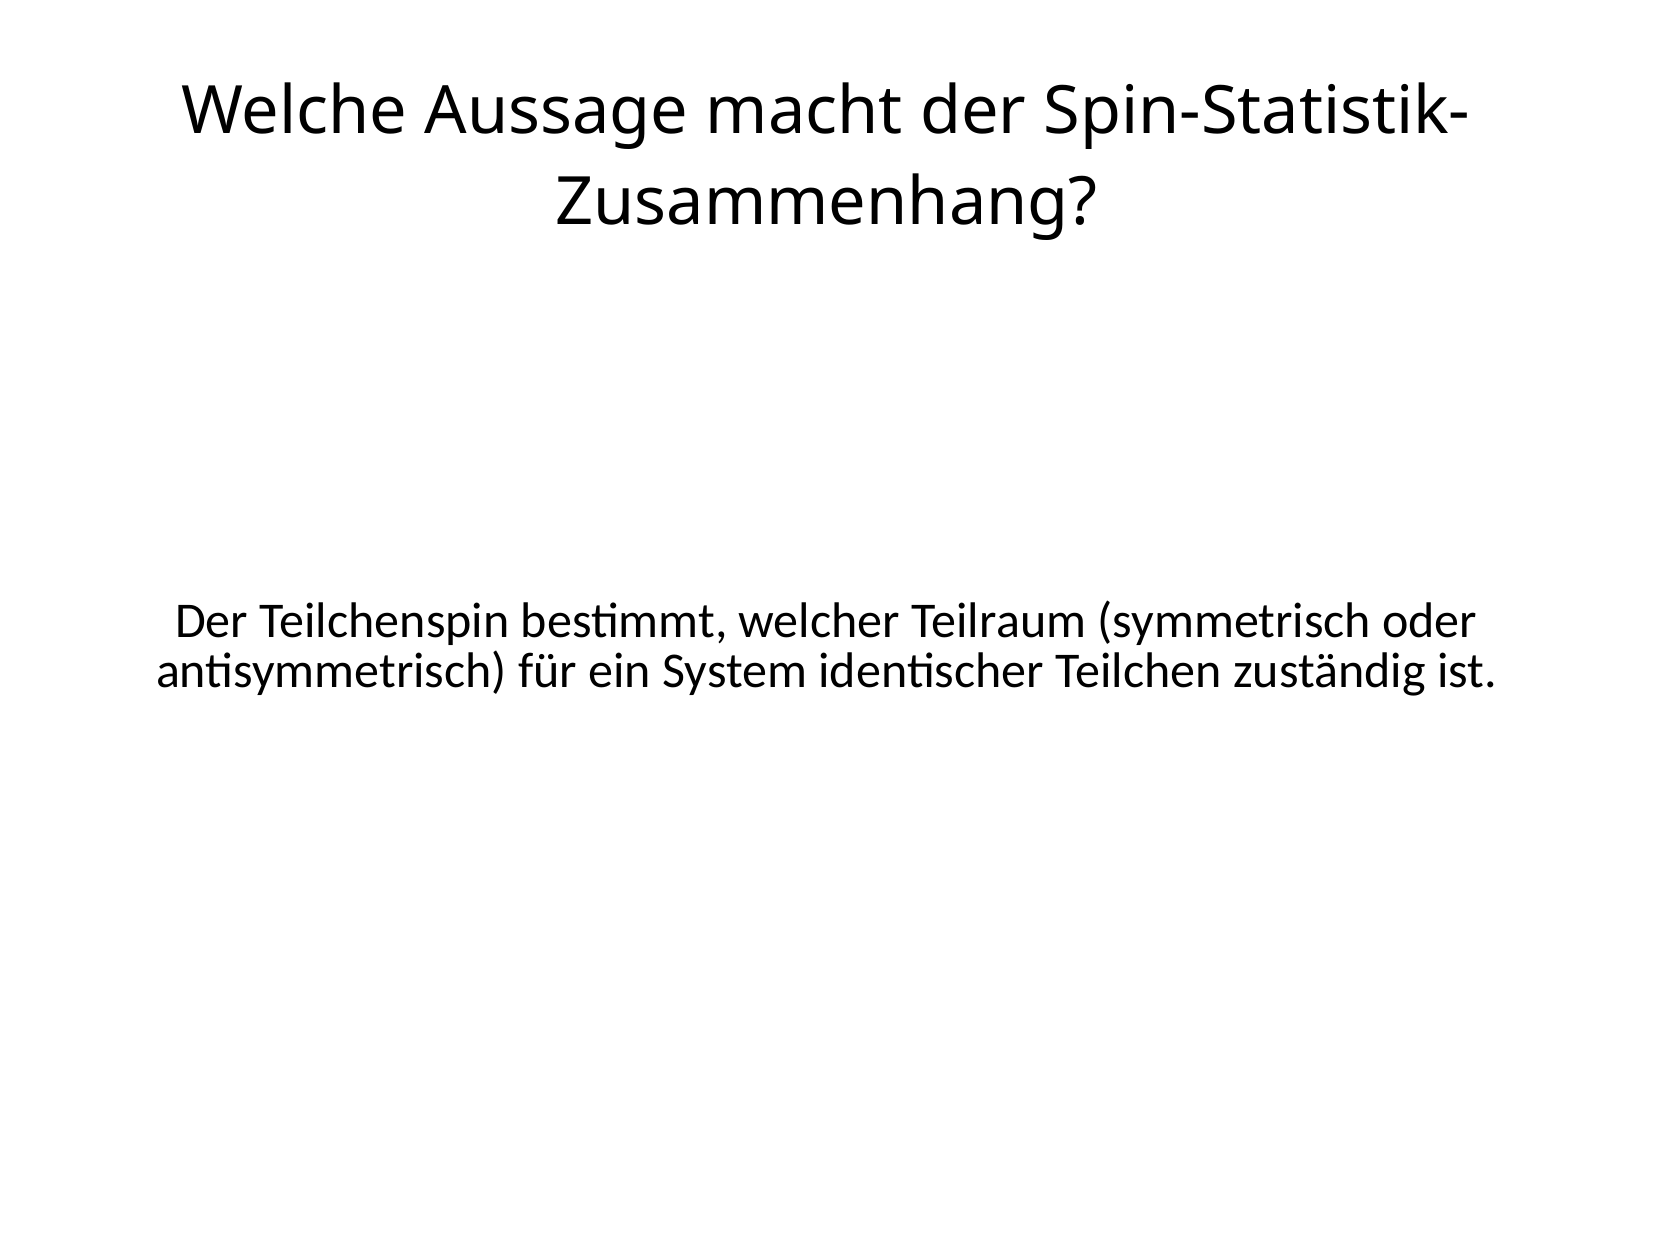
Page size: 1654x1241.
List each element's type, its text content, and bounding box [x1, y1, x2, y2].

subtitle Der Teilchenspin bestimmt, welcher Teilraum (symmetrisch oder antisymmetrisch) für ein System identischer Teilchen zuständig ist. [82, 290, 1571, 1010]
title Welche Aussage macht der Spin-Statistik-Zusammenhang? [82, 49, 1571, 257]
